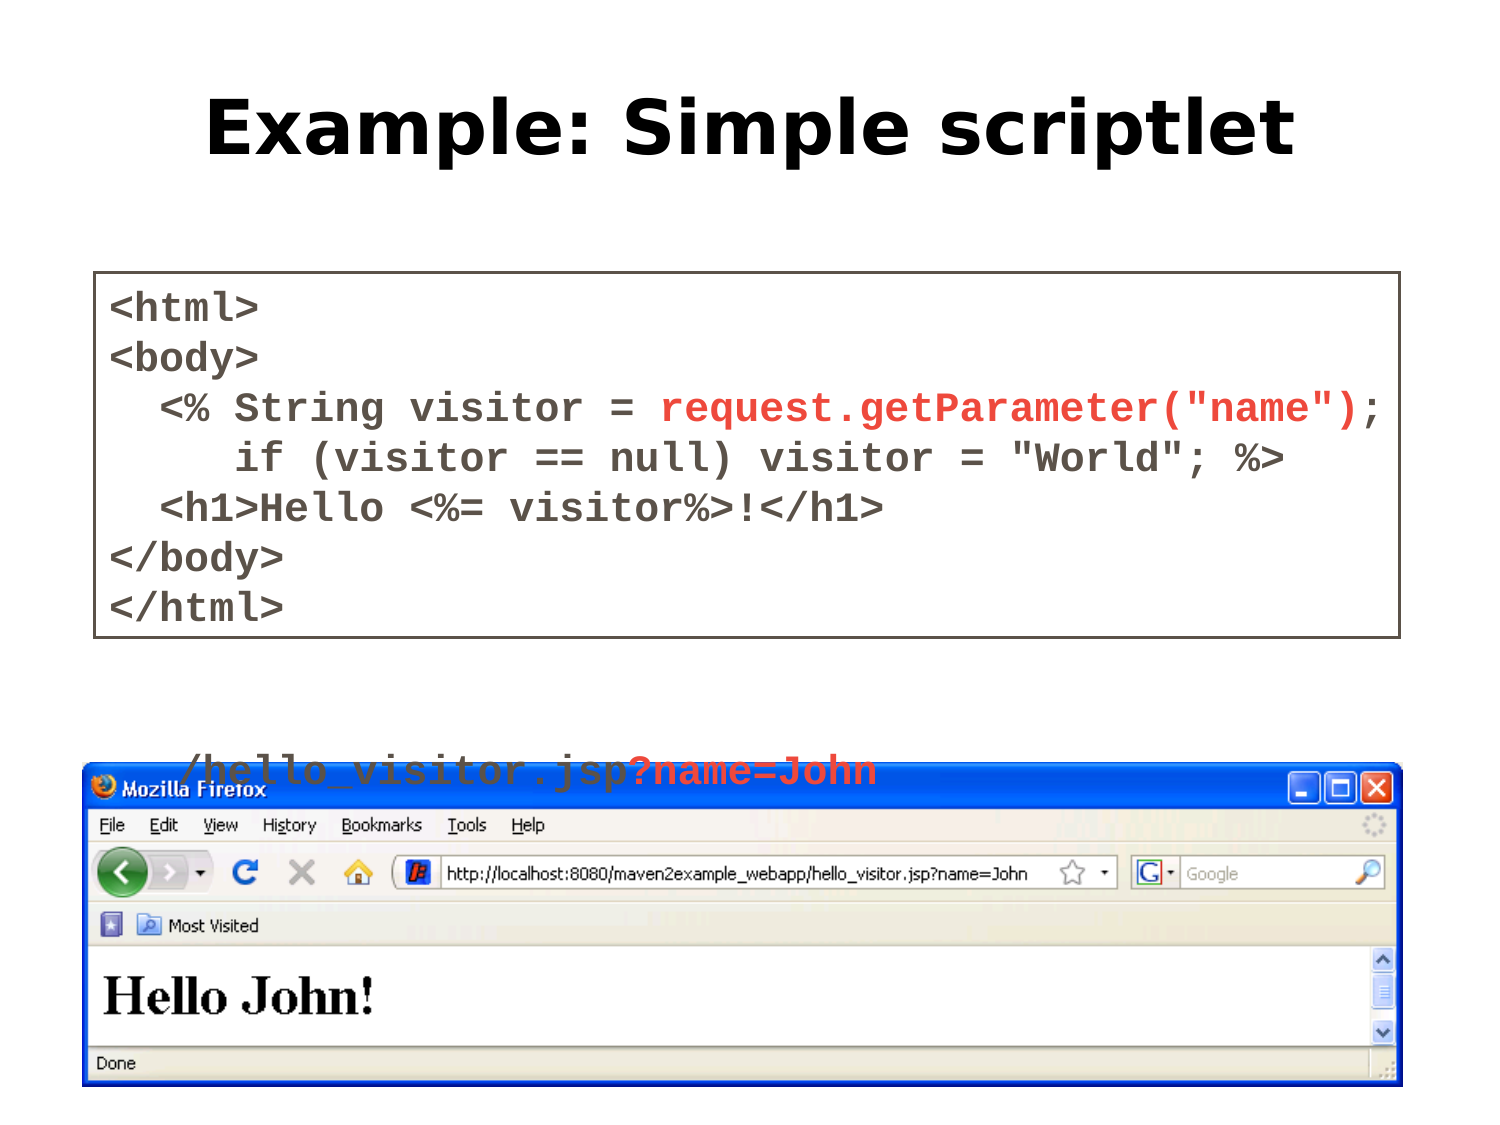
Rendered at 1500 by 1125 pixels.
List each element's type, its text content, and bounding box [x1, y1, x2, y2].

text_box /hello_visitor.jsp?name=John [162, 734, 893, 801]
text_box <html> <body> <% String visitor = request.getParameter("name"); if (visitor == null) visitor = "World"; %> <h1>Hello <%= visitor%>!</h1> </body> </html> [94, 272, 1400, 638]
title Example: Simple scriptlet [75, 44, 1425, 177]
picture [82, 762, 1403, 1087]
